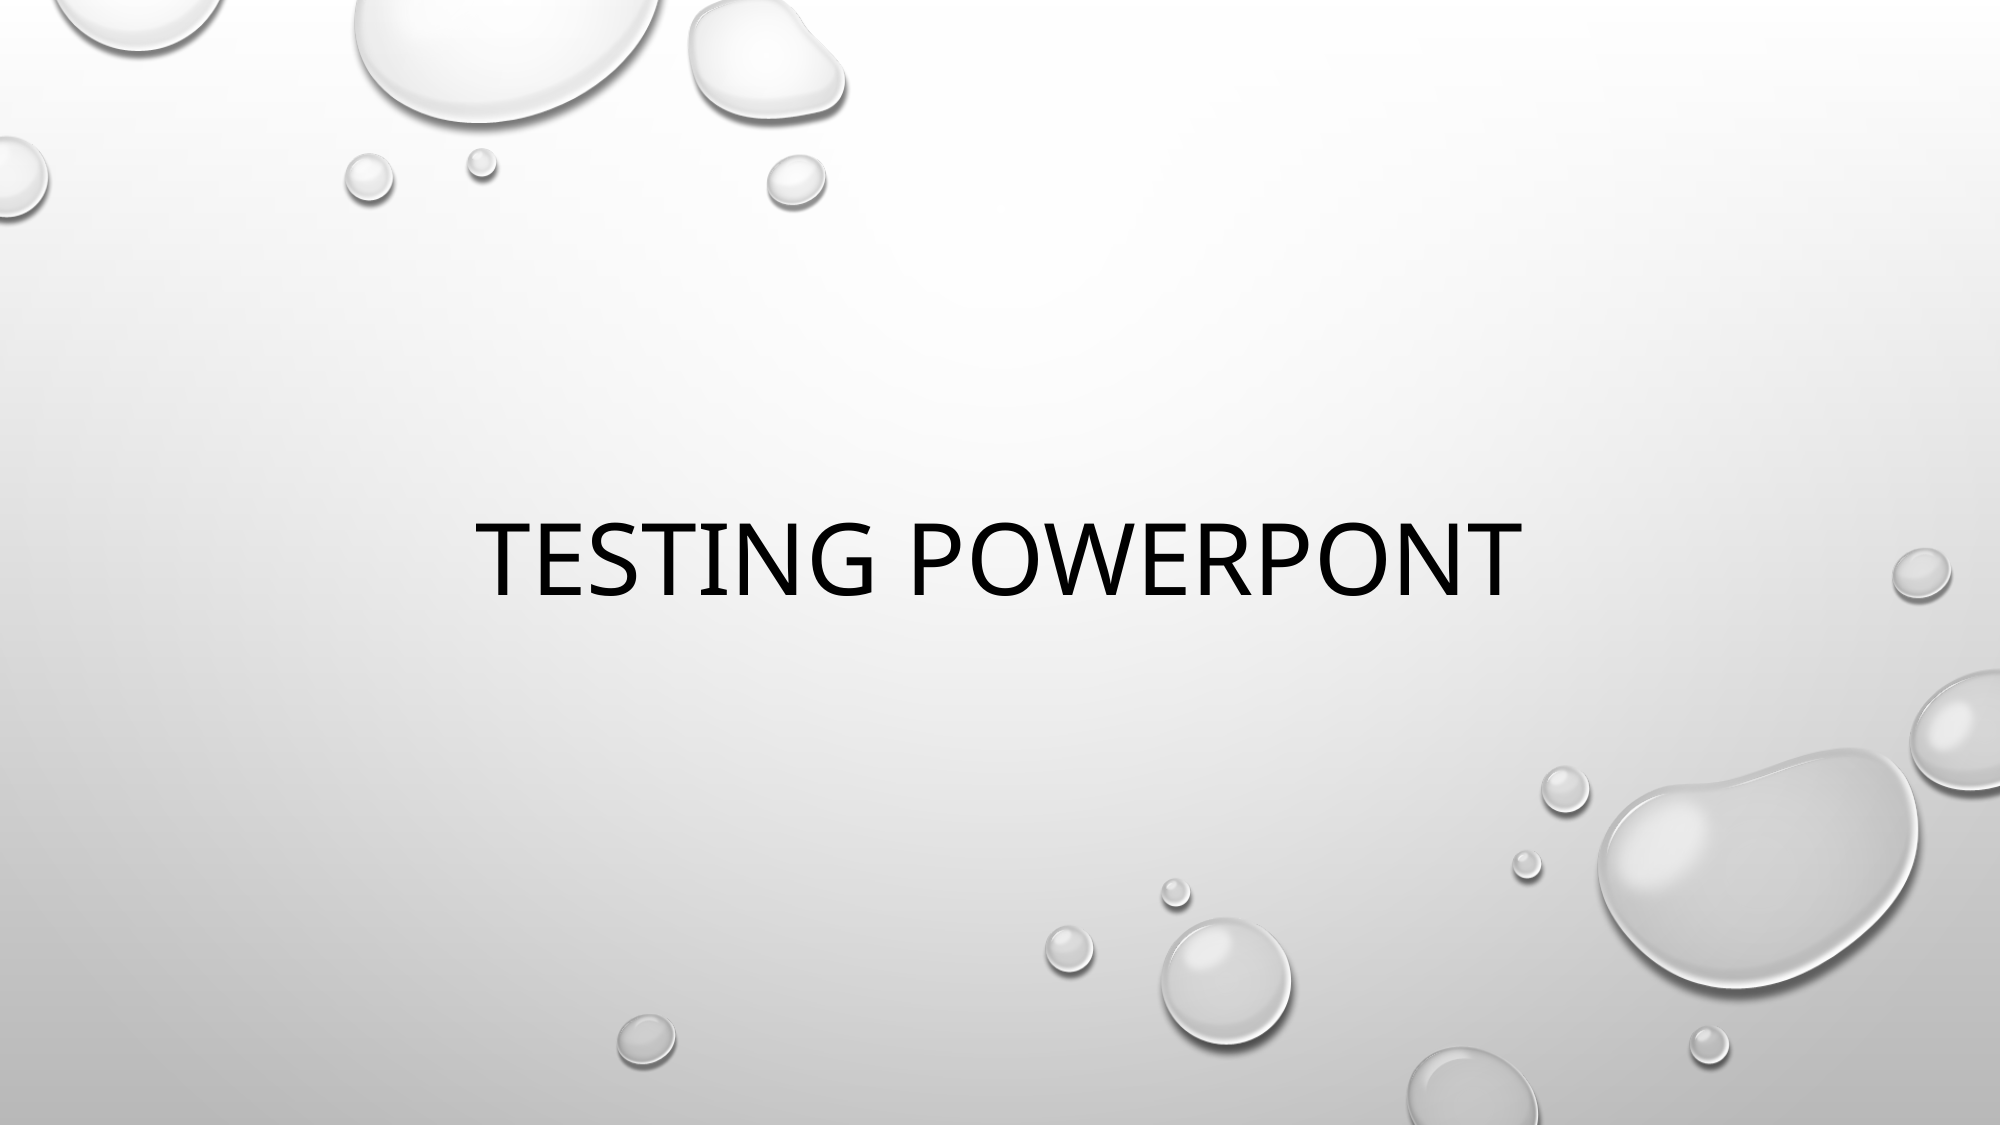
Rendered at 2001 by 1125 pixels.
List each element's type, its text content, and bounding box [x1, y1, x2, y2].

title Testing Powerpont [287, 213, 1713, 625]
